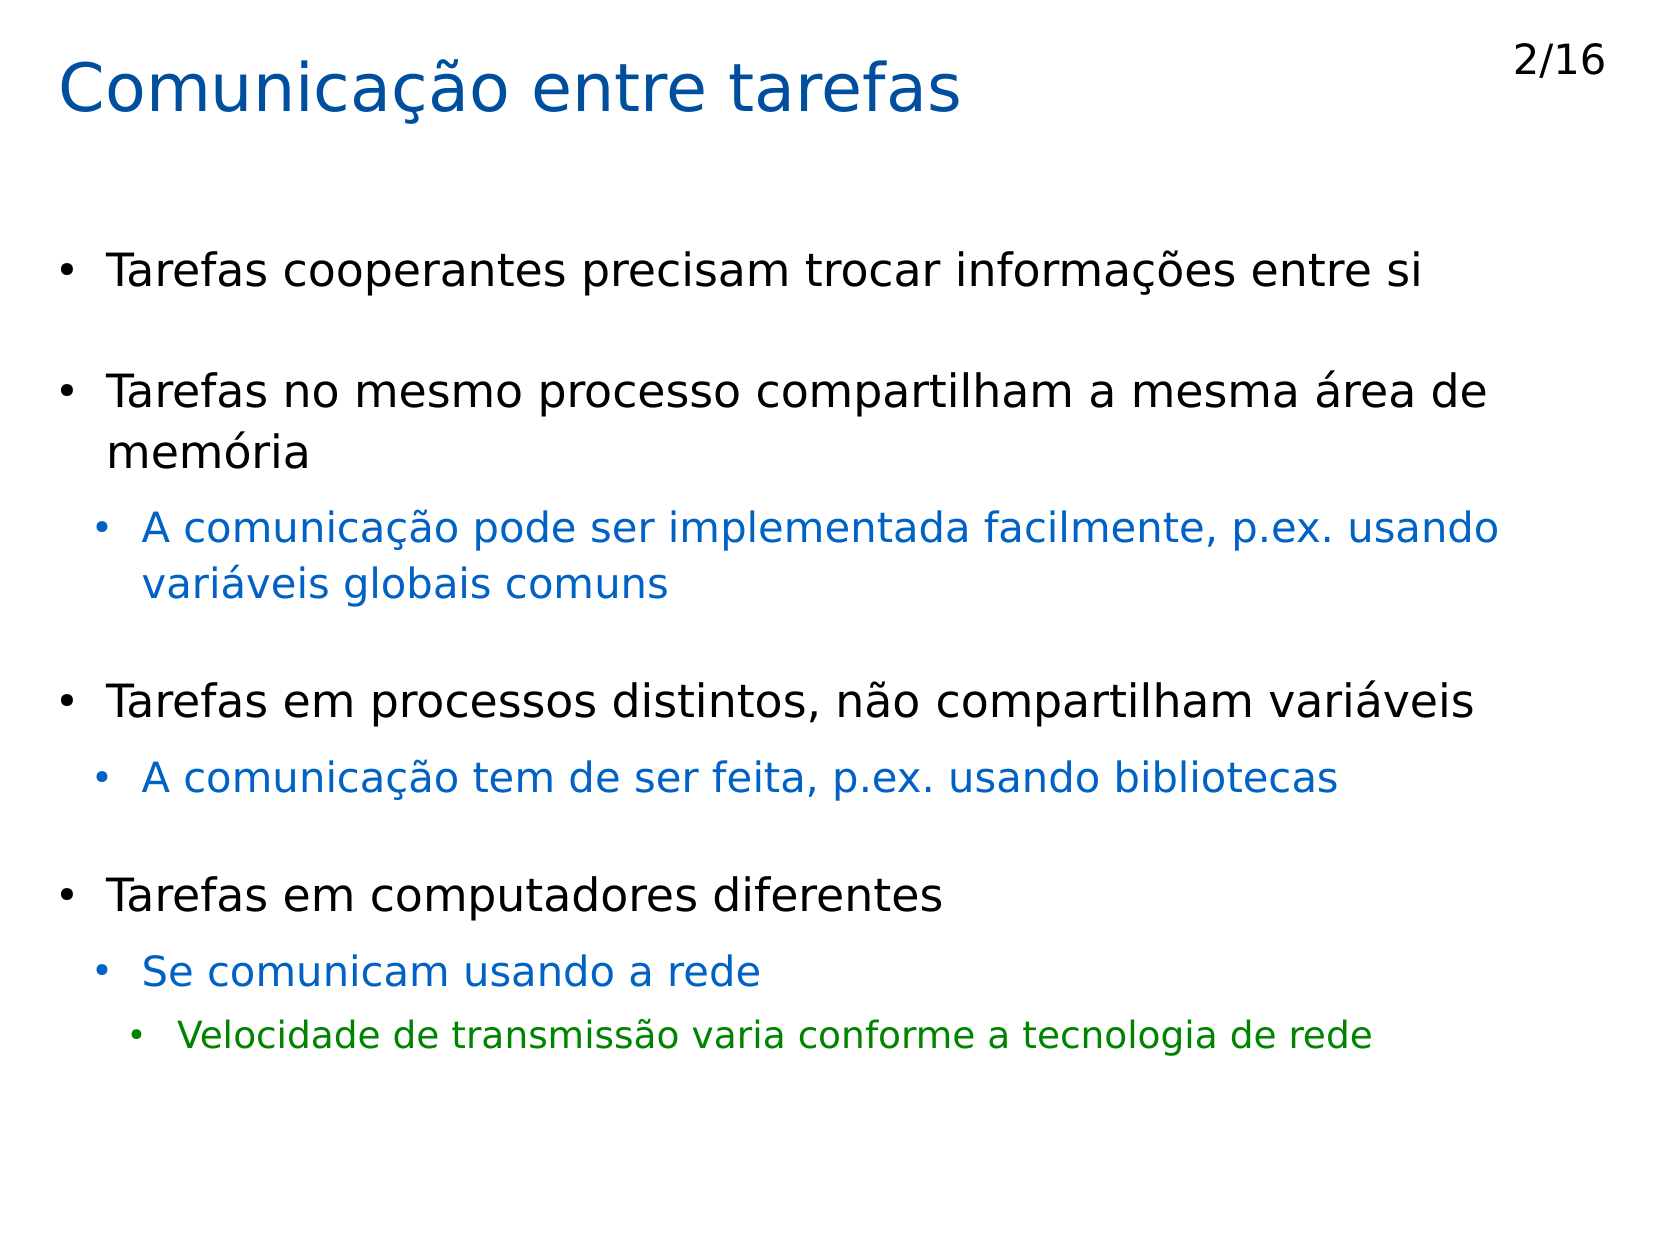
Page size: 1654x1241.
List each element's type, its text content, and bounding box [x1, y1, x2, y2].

title Comunicação entre tarefas [59, 29, 1625, 148]
list Tarefas cooperantes precisam trocar informações entre si Tarefas no mesmo processo compartilham a mesma área de memória A comunicação pode ser implementada facilmente, p.ex. usando variáveis globais comuns Tarefas em processos distintos, não compartilham variáveis A comunicação tem de ser feita, p.ex. usando bibliotecas Tarefas em computadores diferentes Se comunicam usando a rede Velocidade de transmissão varia conforme a tecnologia de rede [59, 236, 1595, 1211]
